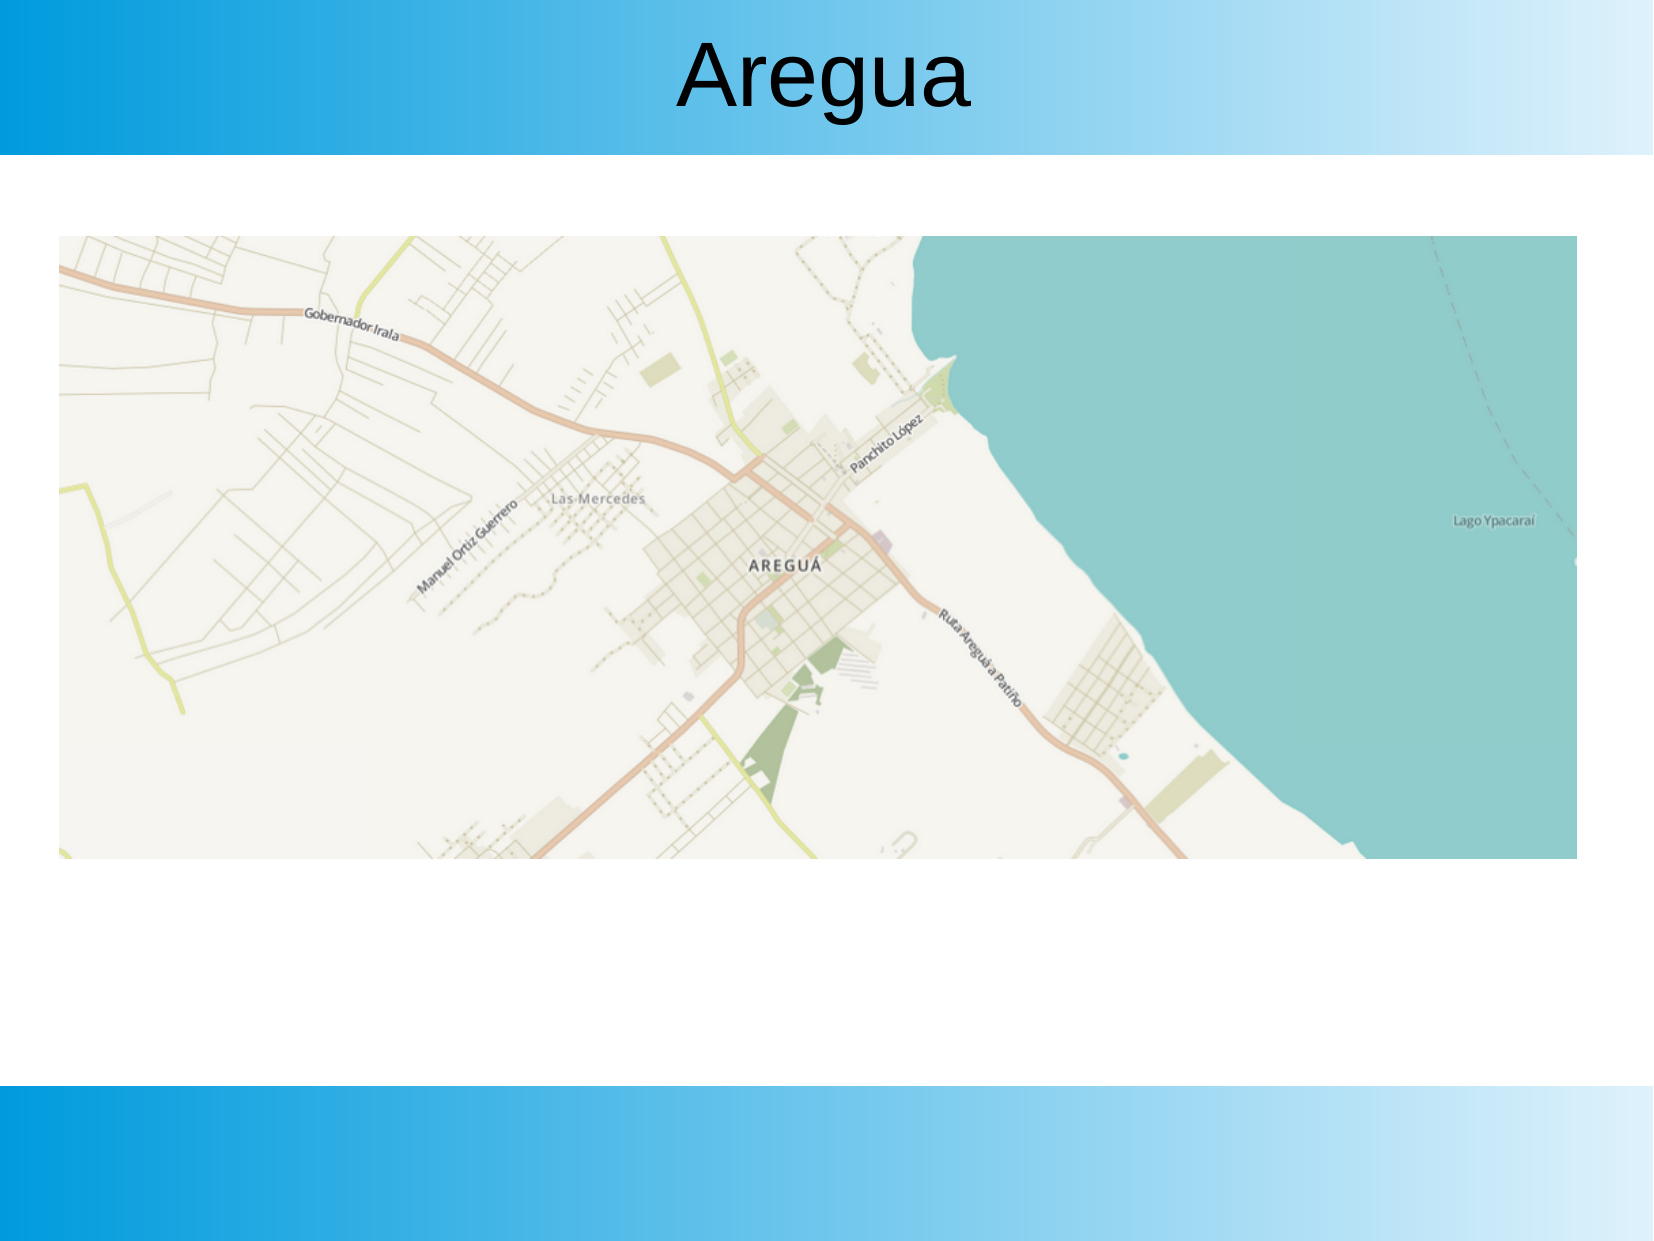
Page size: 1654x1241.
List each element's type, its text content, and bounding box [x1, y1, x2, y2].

text_box Aregua [661, 16, 1040, 236]
picture [59, 236, 1577, 859]
